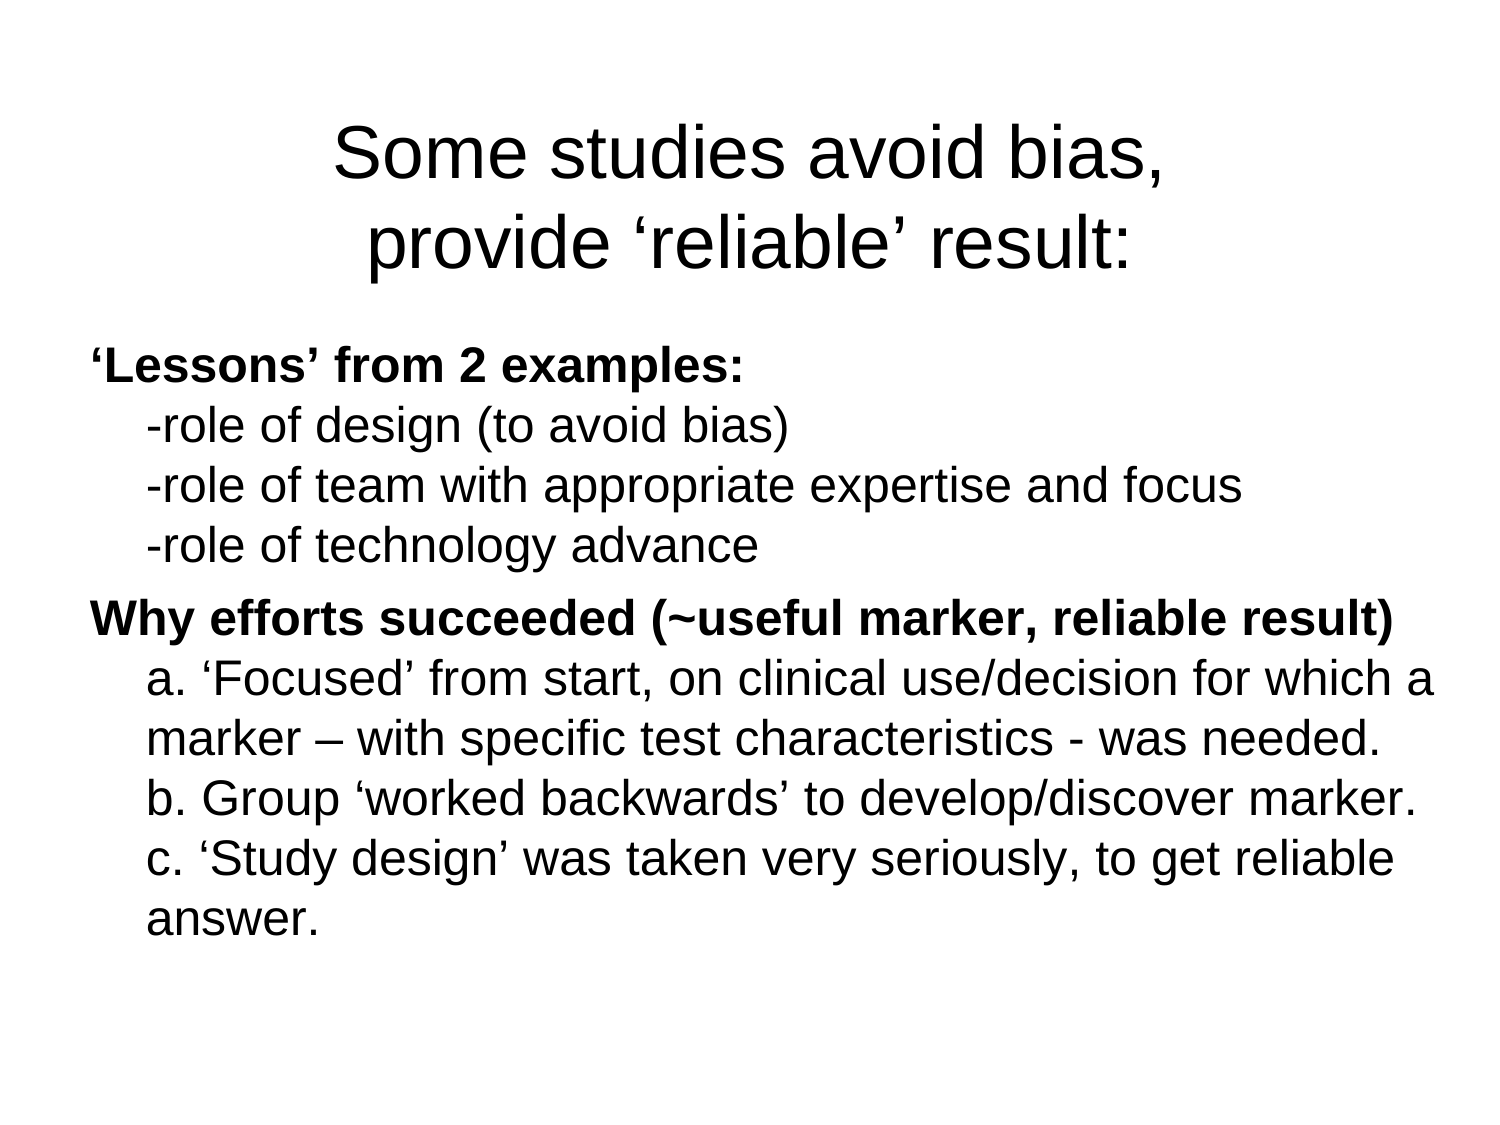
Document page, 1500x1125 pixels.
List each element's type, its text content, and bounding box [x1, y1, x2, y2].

list ‘Lessons’ from 2 examples: -role of design (to avoid bias) -role of team with appropriate expertise and focus -role of technology advance Why efforts succeeded (~useful marker, reliable result) a. ‘Focused’ from start, on clinical use/decision for which a marker – with specific test characteristics - was needed. b. Group ‘worked backwards’ to develop/discover marker. c. ‘Study design’ was taken very seriously, to get reliable answer. [74, 324, 1468, 1000]
title Some studies avoid bias, provide ‘reliable’ result: [112, 96, 1388, 292]
